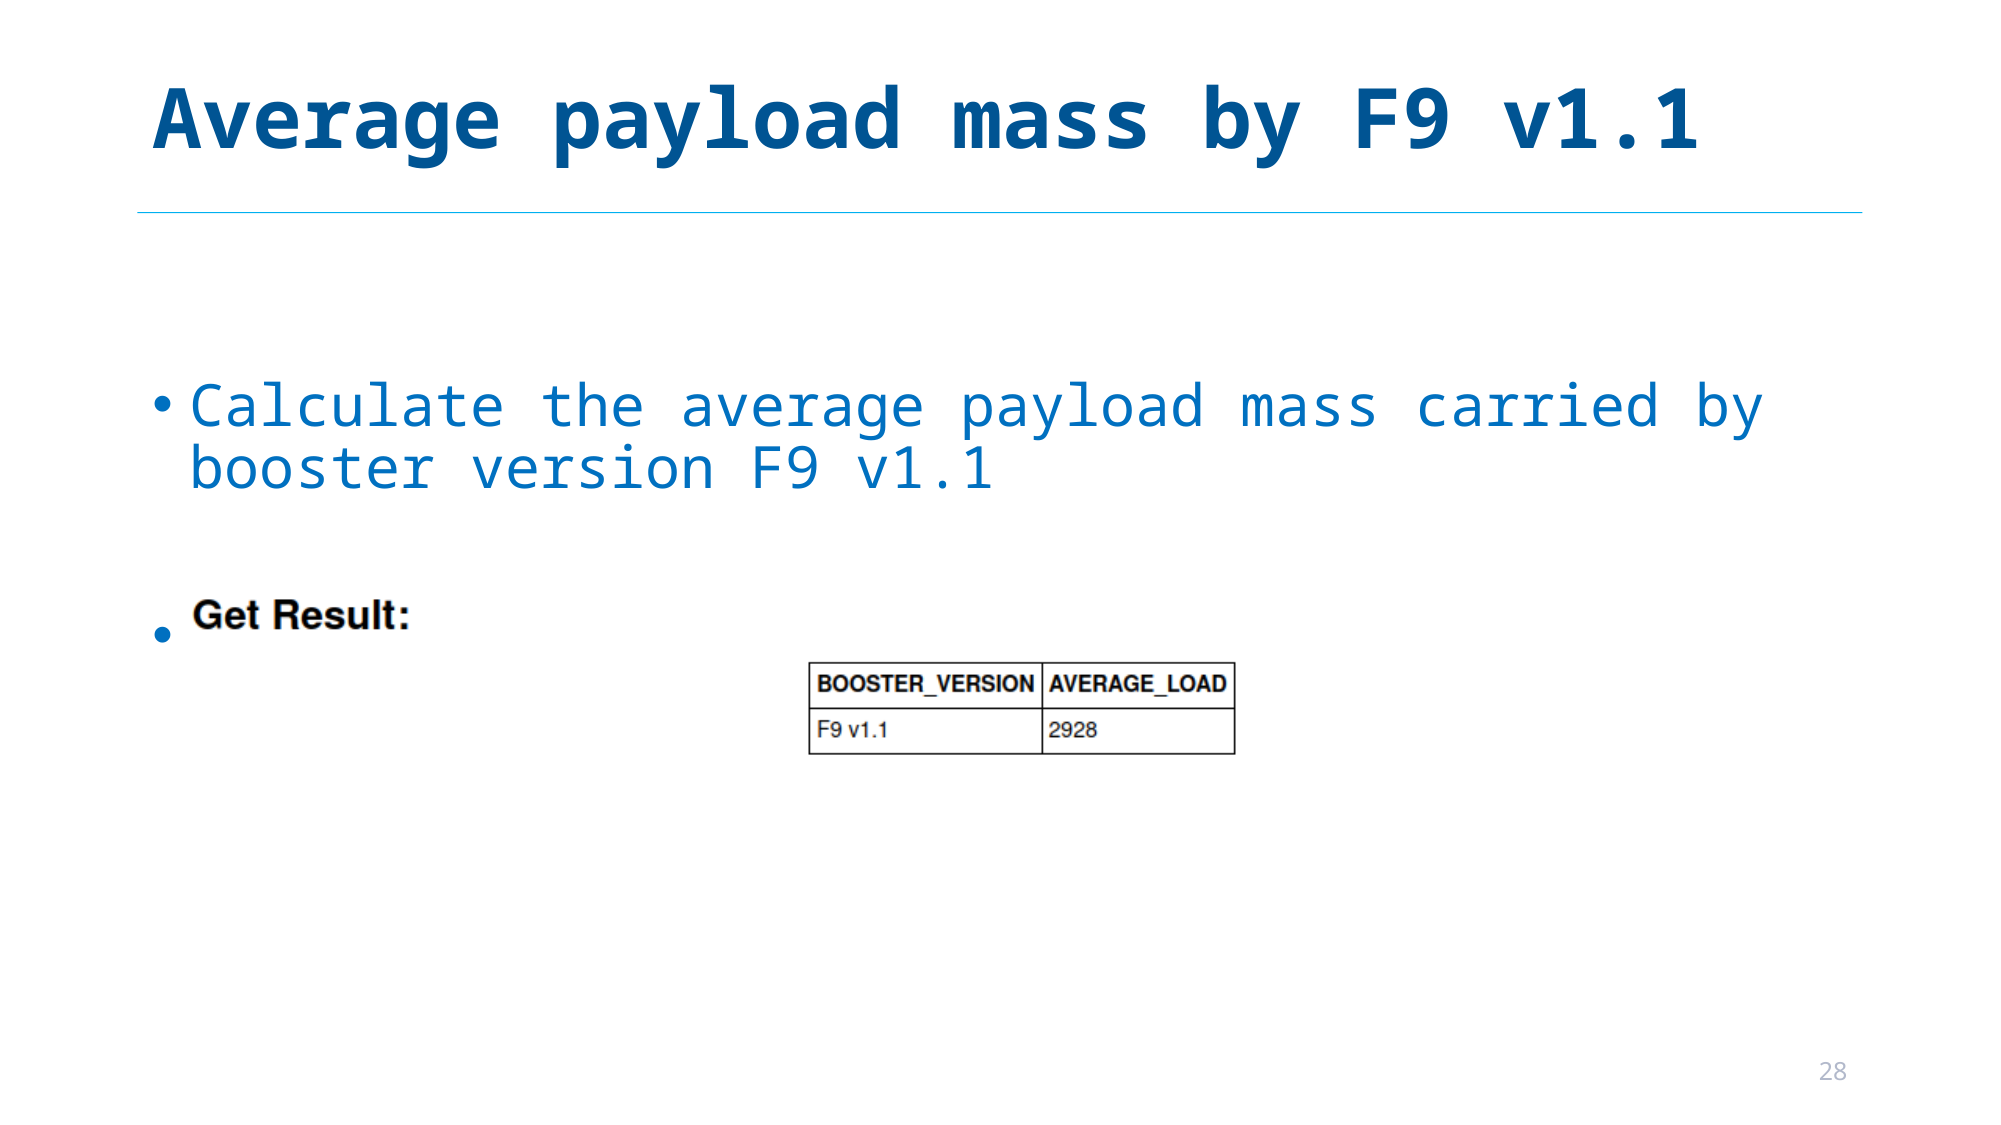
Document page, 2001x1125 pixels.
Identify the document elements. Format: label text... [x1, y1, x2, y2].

list Calculate the average payload mass carried by booster version F9 v1.1 Present your query result with a short explanation here [137, 277, 1863, 992]
picture [188, 584, 1855, 780]
slide_number 36 [1412, 1042, 1863, 1103]
title Average payload mass by F9 v1.1 [137, 13, 1863, 231]
